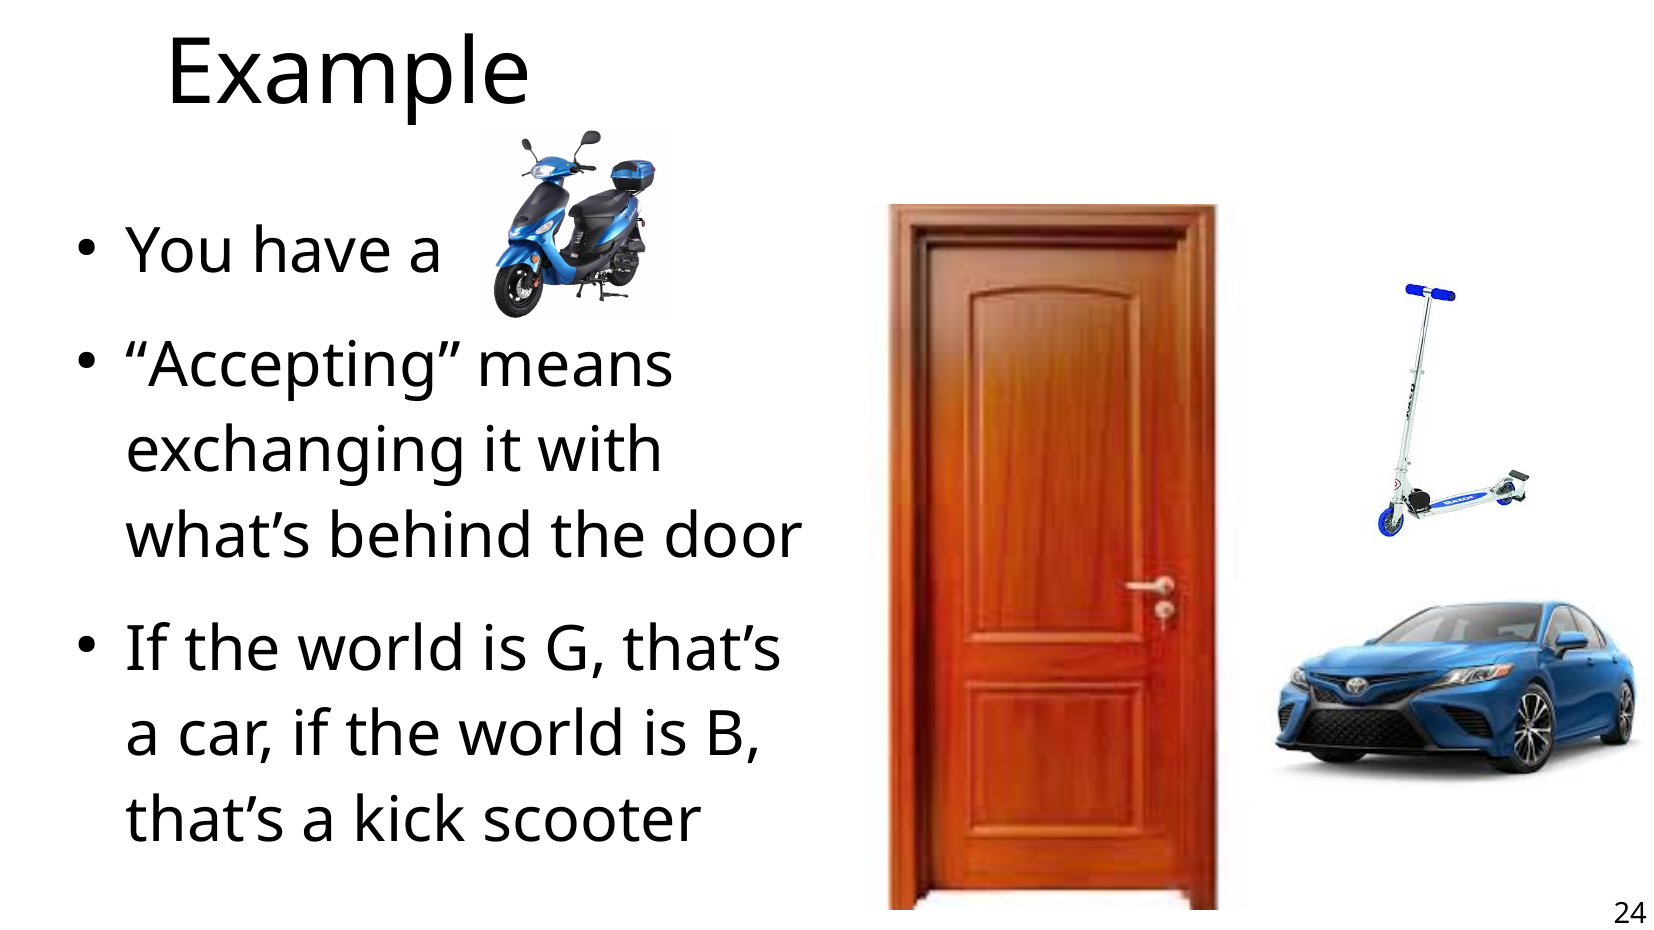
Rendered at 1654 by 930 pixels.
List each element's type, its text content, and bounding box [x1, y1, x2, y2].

picture [864, 204, 1654, 910]
picture [480, 129, 670, 319]
title Example [82, 1, 616, 135]
picture [1365, 274, 1541, 541]
list You have a “Accepting” means exchanging it with what’s behind the door If the world is G, that’s a car, if the world is B, that’s a kick scooter [58, 205, 826, 868]
